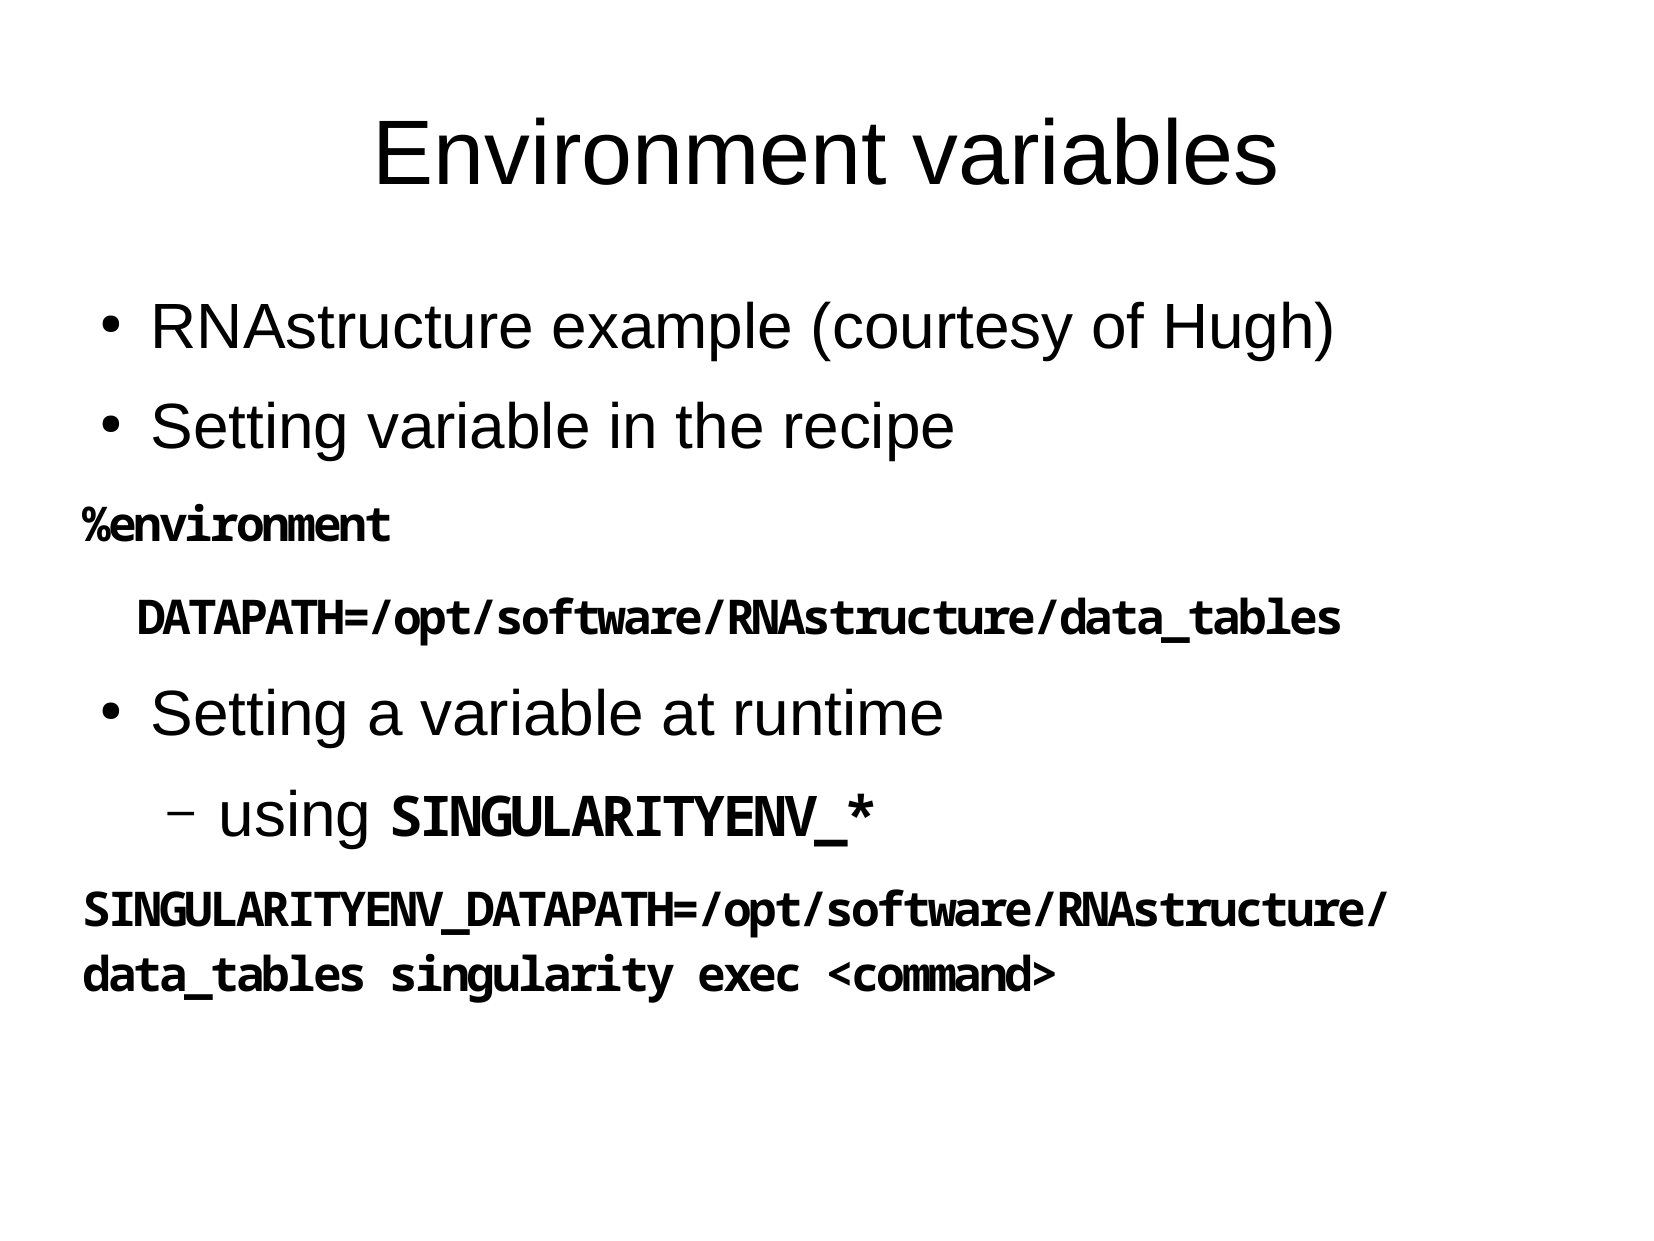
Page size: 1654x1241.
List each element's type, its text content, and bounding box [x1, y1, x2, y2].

title Environment variables [82, 49, 1571, 257]
list RNAstructure example (courtesy of Hugh) Setting variable in the recipe %environment DATAPATH=/opt/software/RNAstructure/data_tables Setting a variable at runtime using SINGULARITYENV_* SINGULARITYENV_DATAPATH=/opt/software/RNAstructure/data_tables singularity exec <command> [82, 290, 1571, 1010]
